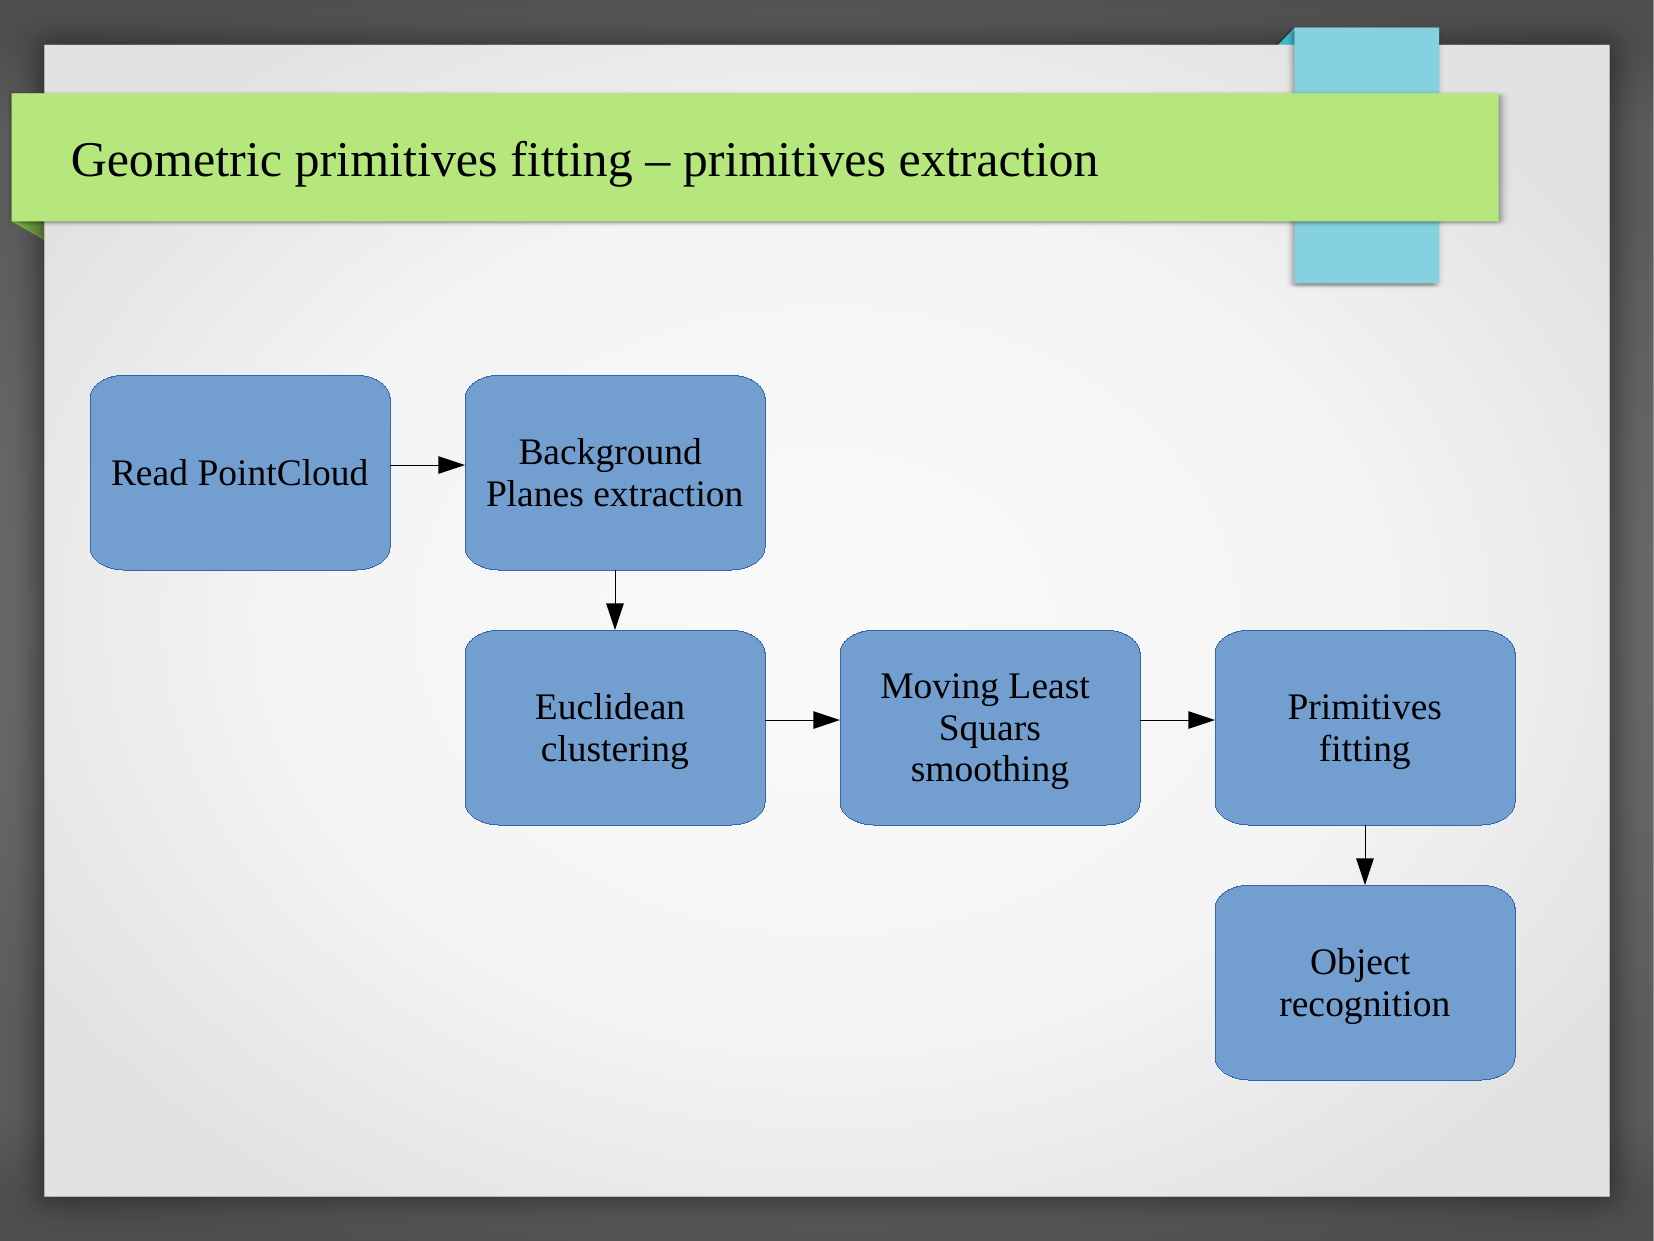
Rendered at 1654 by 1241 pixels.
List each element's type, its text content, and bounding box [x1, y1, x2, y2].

title Geometric primitives fitting – primitives extraction [70, 106, 1229, 213]
text_box Read PointCloud [90, 375, 391, 571]
text_box Object recognition [1215, 885, 1516, 1081]
text_box Background Planes extraction [465, 375, 766, 571]
text_box Euclidean clustering [465, 630, 766, 826]
text_box Moving Least Squars smoothing [840, 630, 1141, 826]
picture [0, 0, 1654, 1241]
text_box Primitives fitting [1215, 630, 1516, 826]
